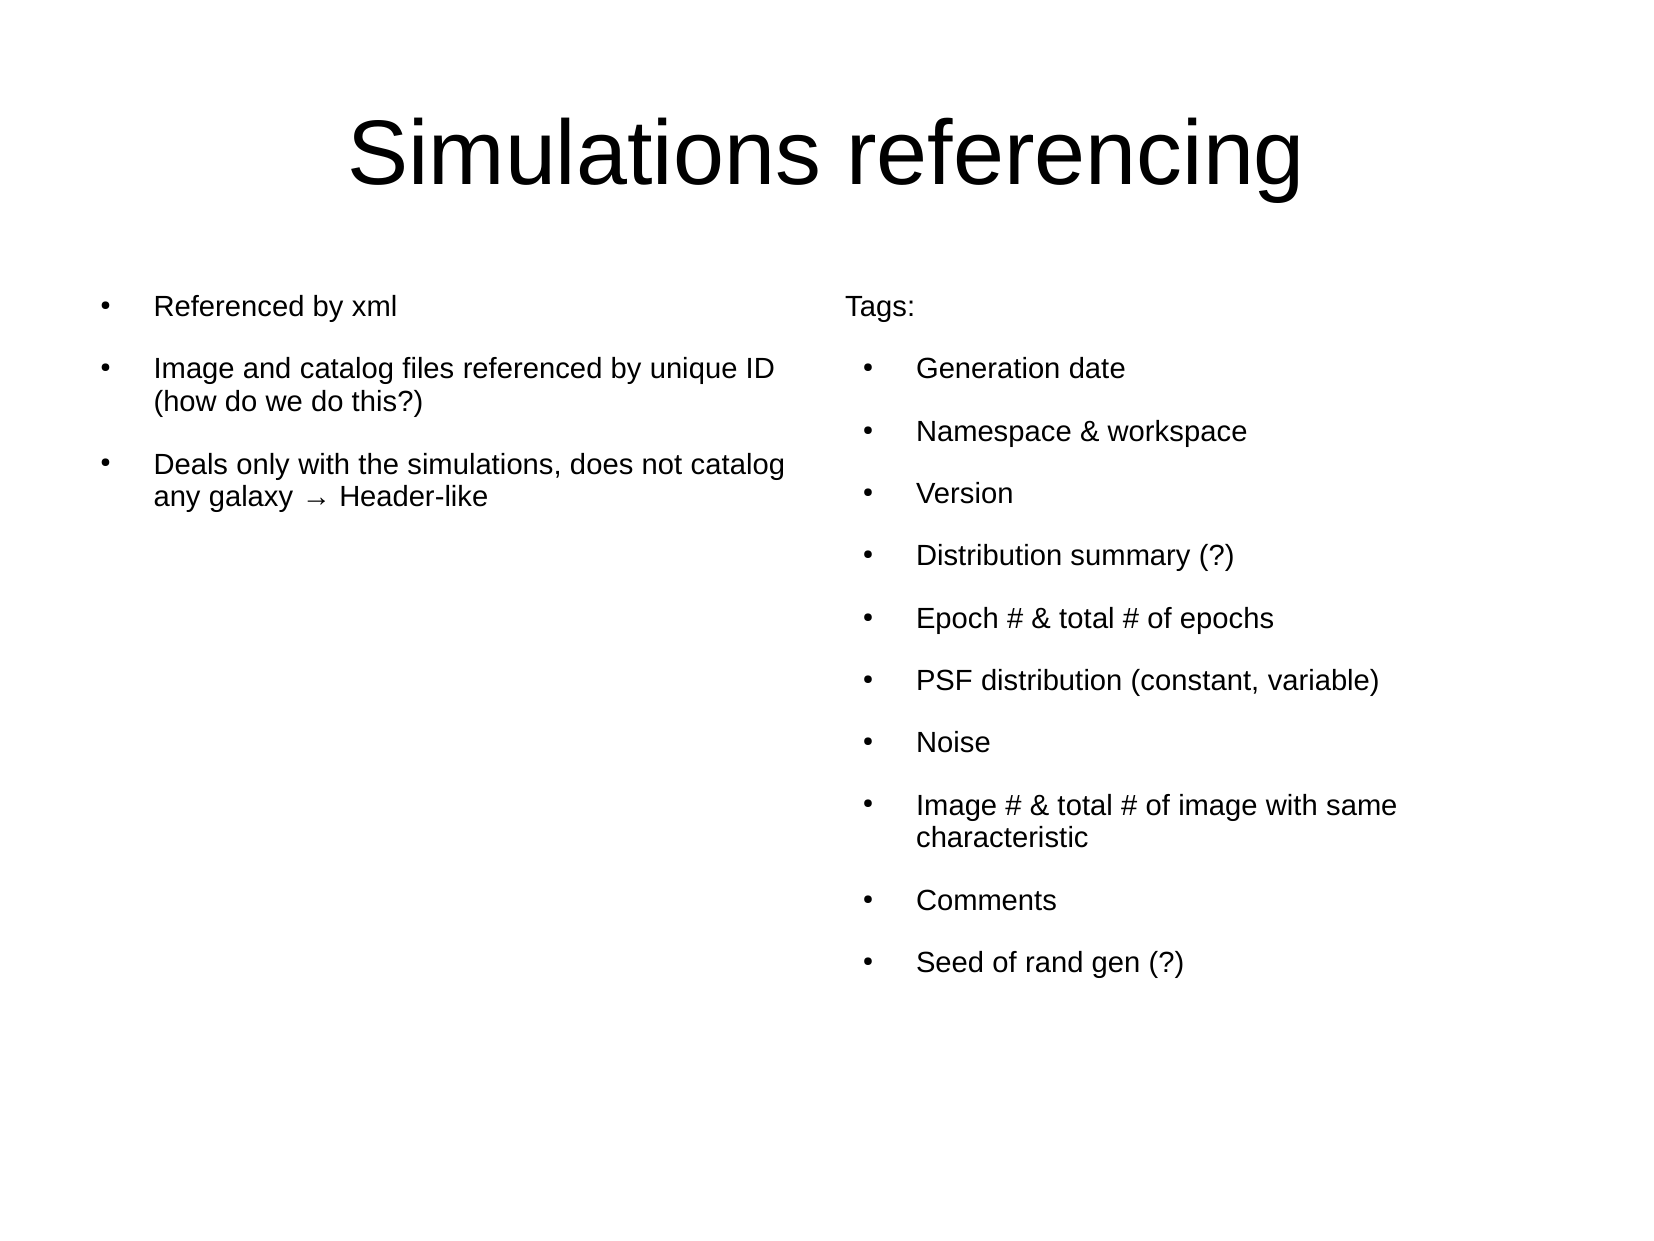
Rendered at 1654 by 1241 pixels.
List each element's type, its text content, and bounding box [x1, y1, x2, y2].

title Simulations referencing [82, 49, 1571, 257]
list Referenced by xml Image and catalog files referenced by unique ID (how do we do this?) Deals only with the simulations, does not catalog any galaxy → Header-like [82, 290, 809, 1010]
list Tags: Generation date Namespace & workspace Version Distribution summary (?) Epoch # & total # of epochs PSF distribution (constant, variable) Noise Image # & total # of image with same characteristic Comments Seed of rand gen (?) [845, 290, 1572, 1010]
